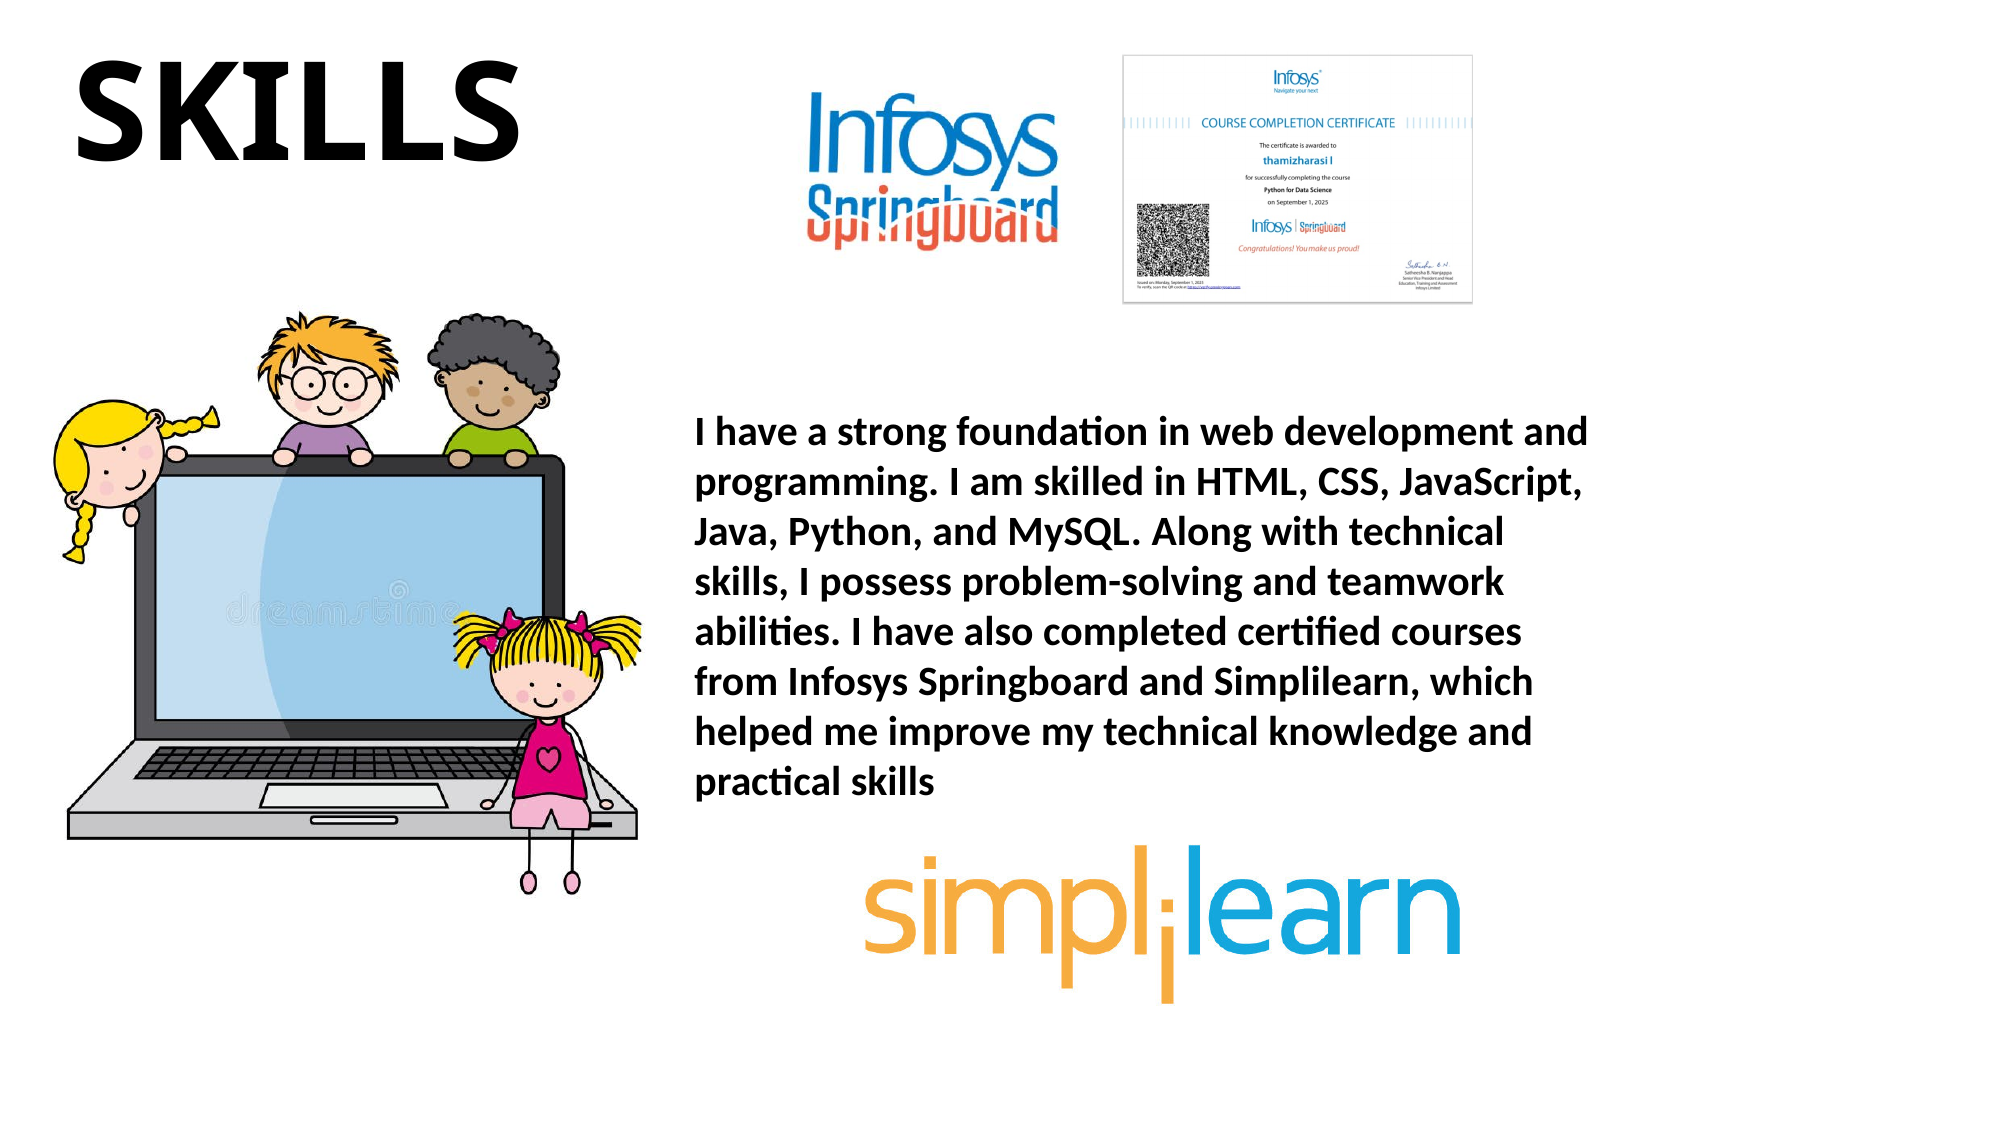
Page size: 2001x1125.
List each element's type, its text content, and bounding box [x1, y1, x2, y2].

picture [1122, 51, 1473, 308]
title SKILLS [72, 22, 1825, 190]
picture [25, 279, 671, 925]
picture [762, 42, 1109, 308]
text_box I have a strong foundation in web development and programming. I am skilled in HTML, CSS, JavaScript, Java, Python, and MySQL. Along with technical skills, I possess problem-solving and teamwork abilities. I have also completed certified courses from Infosys Springboard and Simplilearn, which helped me improve my technical knowledge and practical skills [679, 396, 1624, 765]
picture [851, 837, 1473, 1011]
